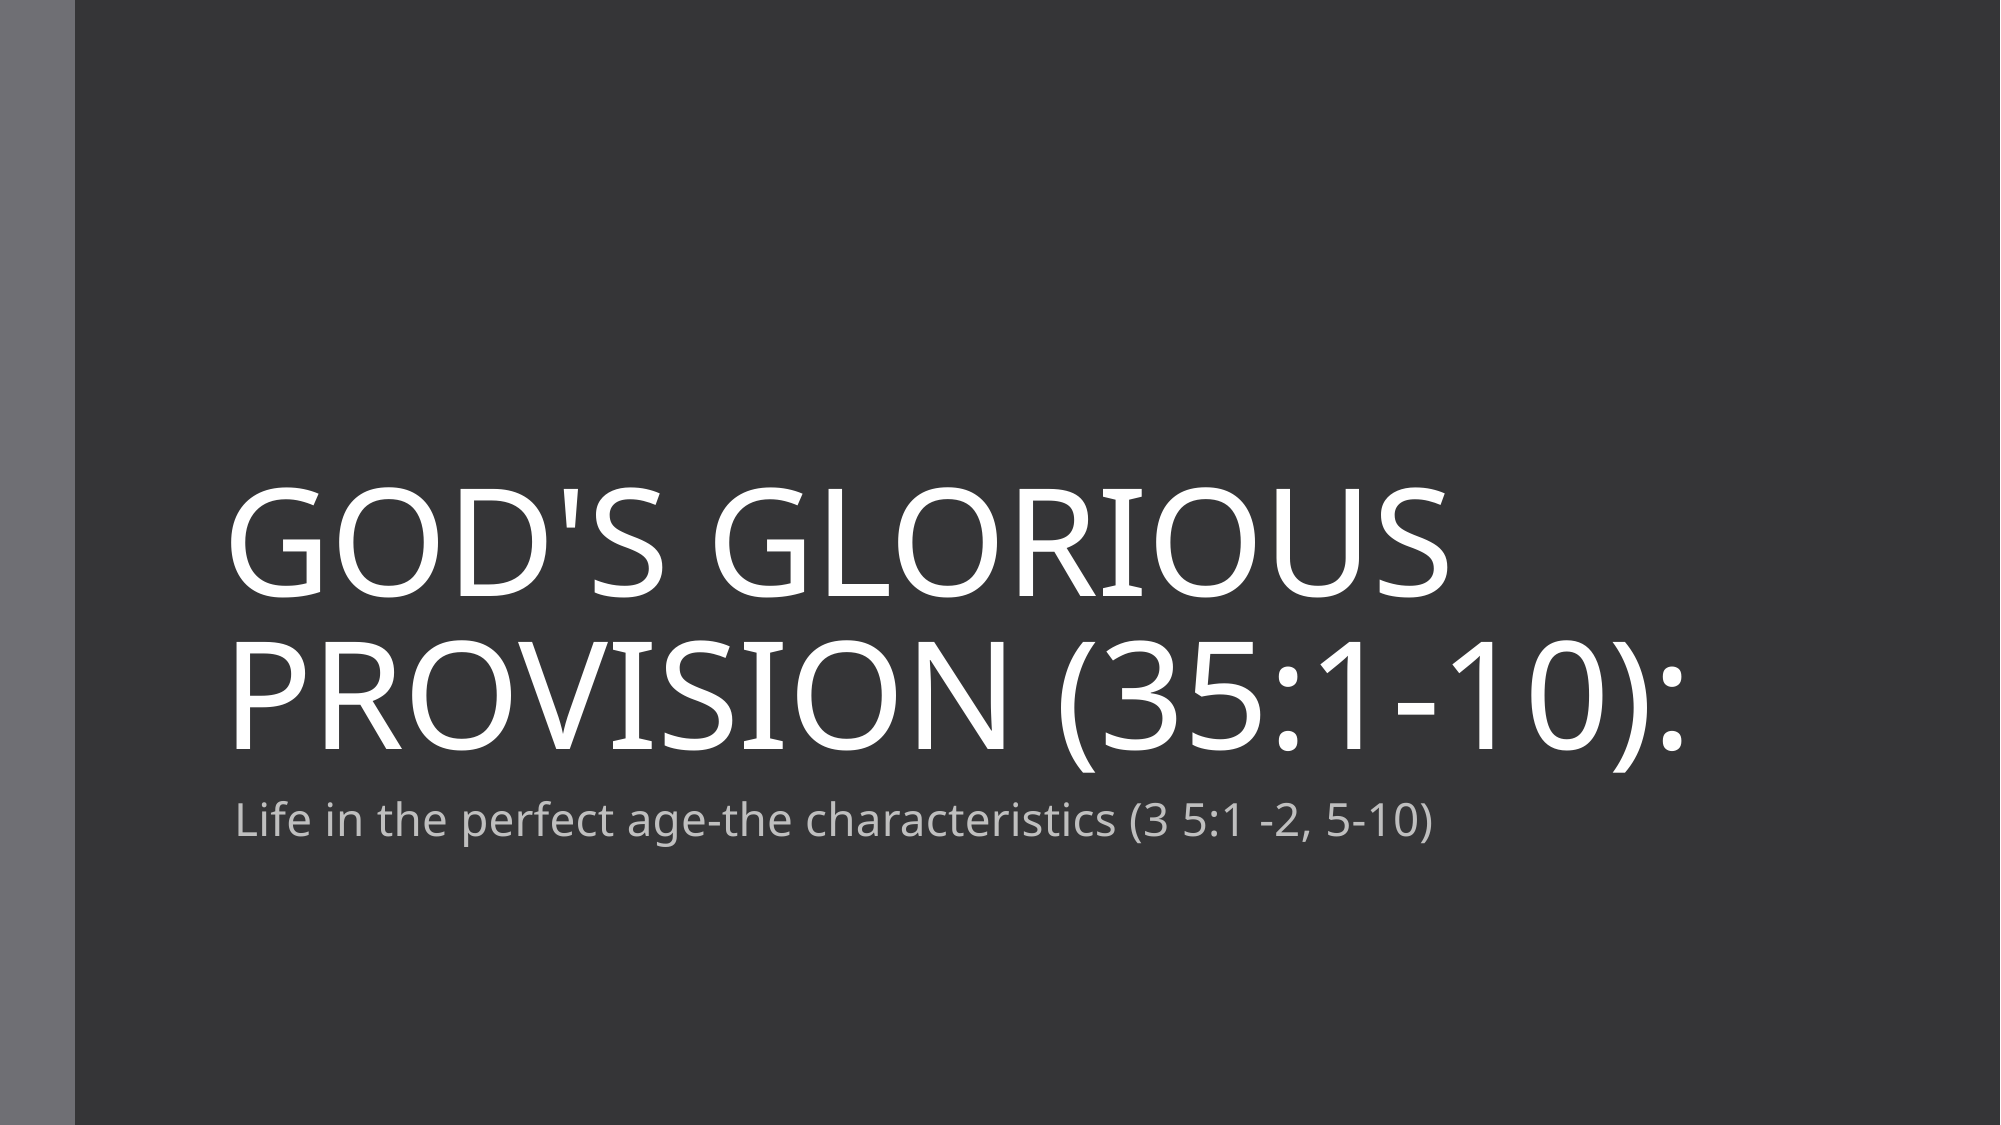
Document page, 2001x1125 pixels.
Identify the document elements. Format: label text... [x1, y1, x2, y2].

subtitle Life in the perfect age-the characteristics (3 5:1 -2, 5-10) [206, 787, 1752, 1066]
title GOD'S GLORIOUS PROVISION (35:1-10): [206, 124, 1752, 787]
